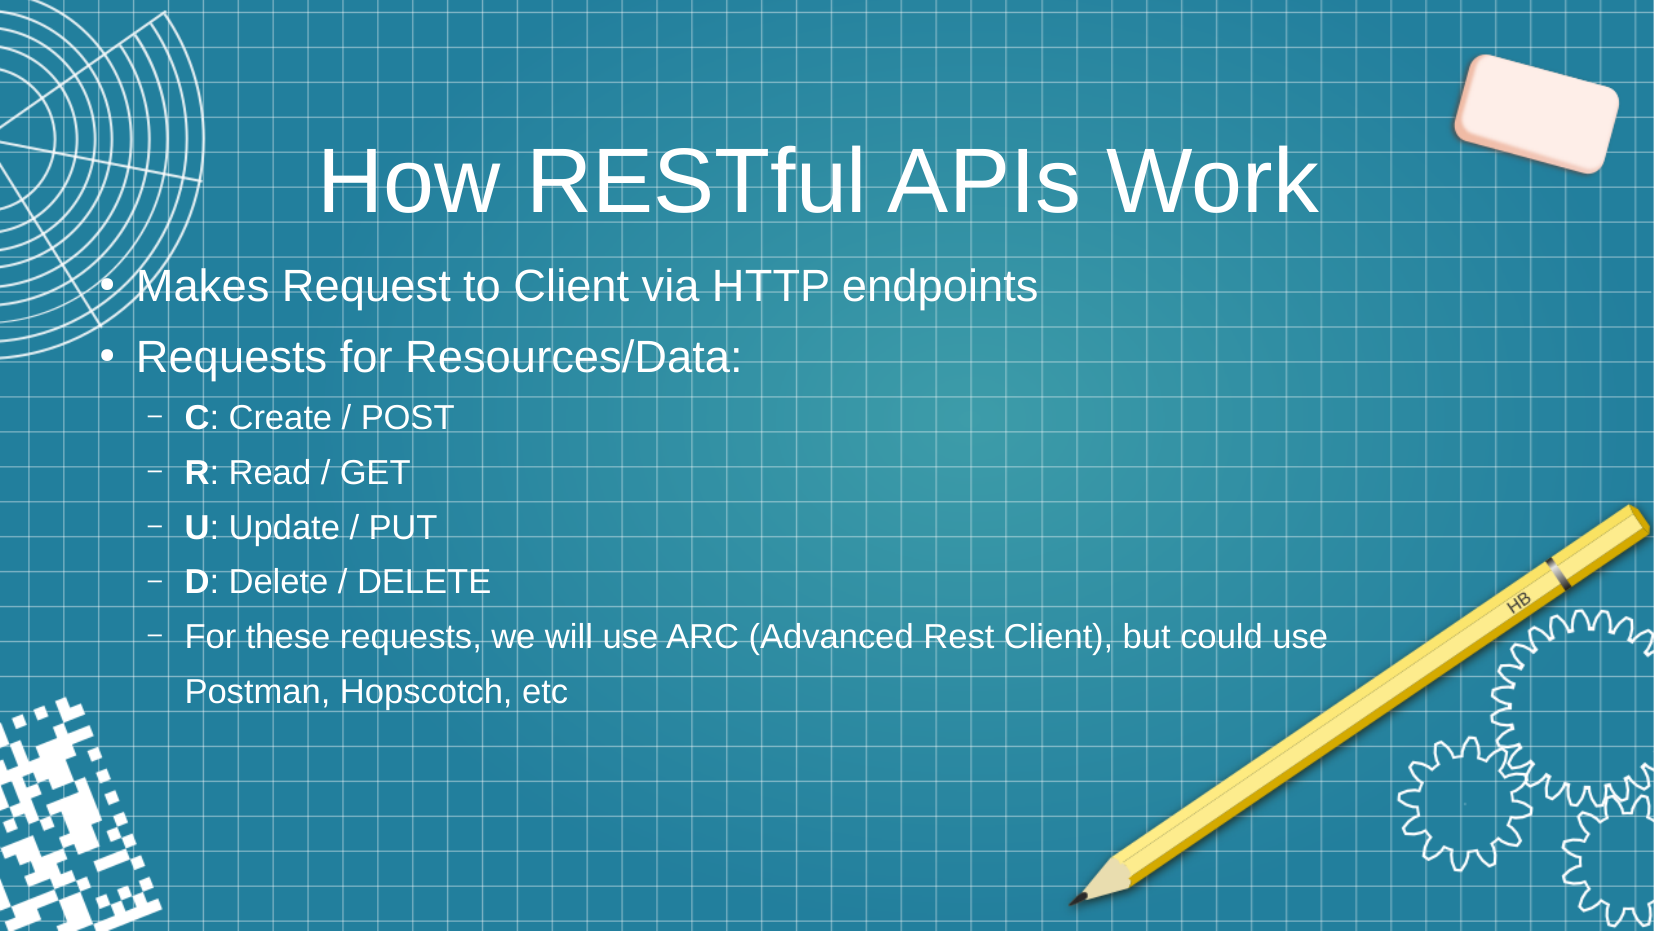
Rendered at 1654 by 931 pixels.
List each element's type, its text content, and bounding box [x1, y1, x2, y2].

list Makes Request to Client via HTTP endpoints Requests for Resources/Data: C: Create / POST R: Read / GET U: Update / PUT D: Delete / DELETE For these requests, we will use ARC (Advanced Rest Client), but could use Postman, Hopscotch, etc [86, 260, 1576, 713]
title How RESTful APIs Work [75, 75, 1564, 288]
picture [0, 0, 1654, 931]
